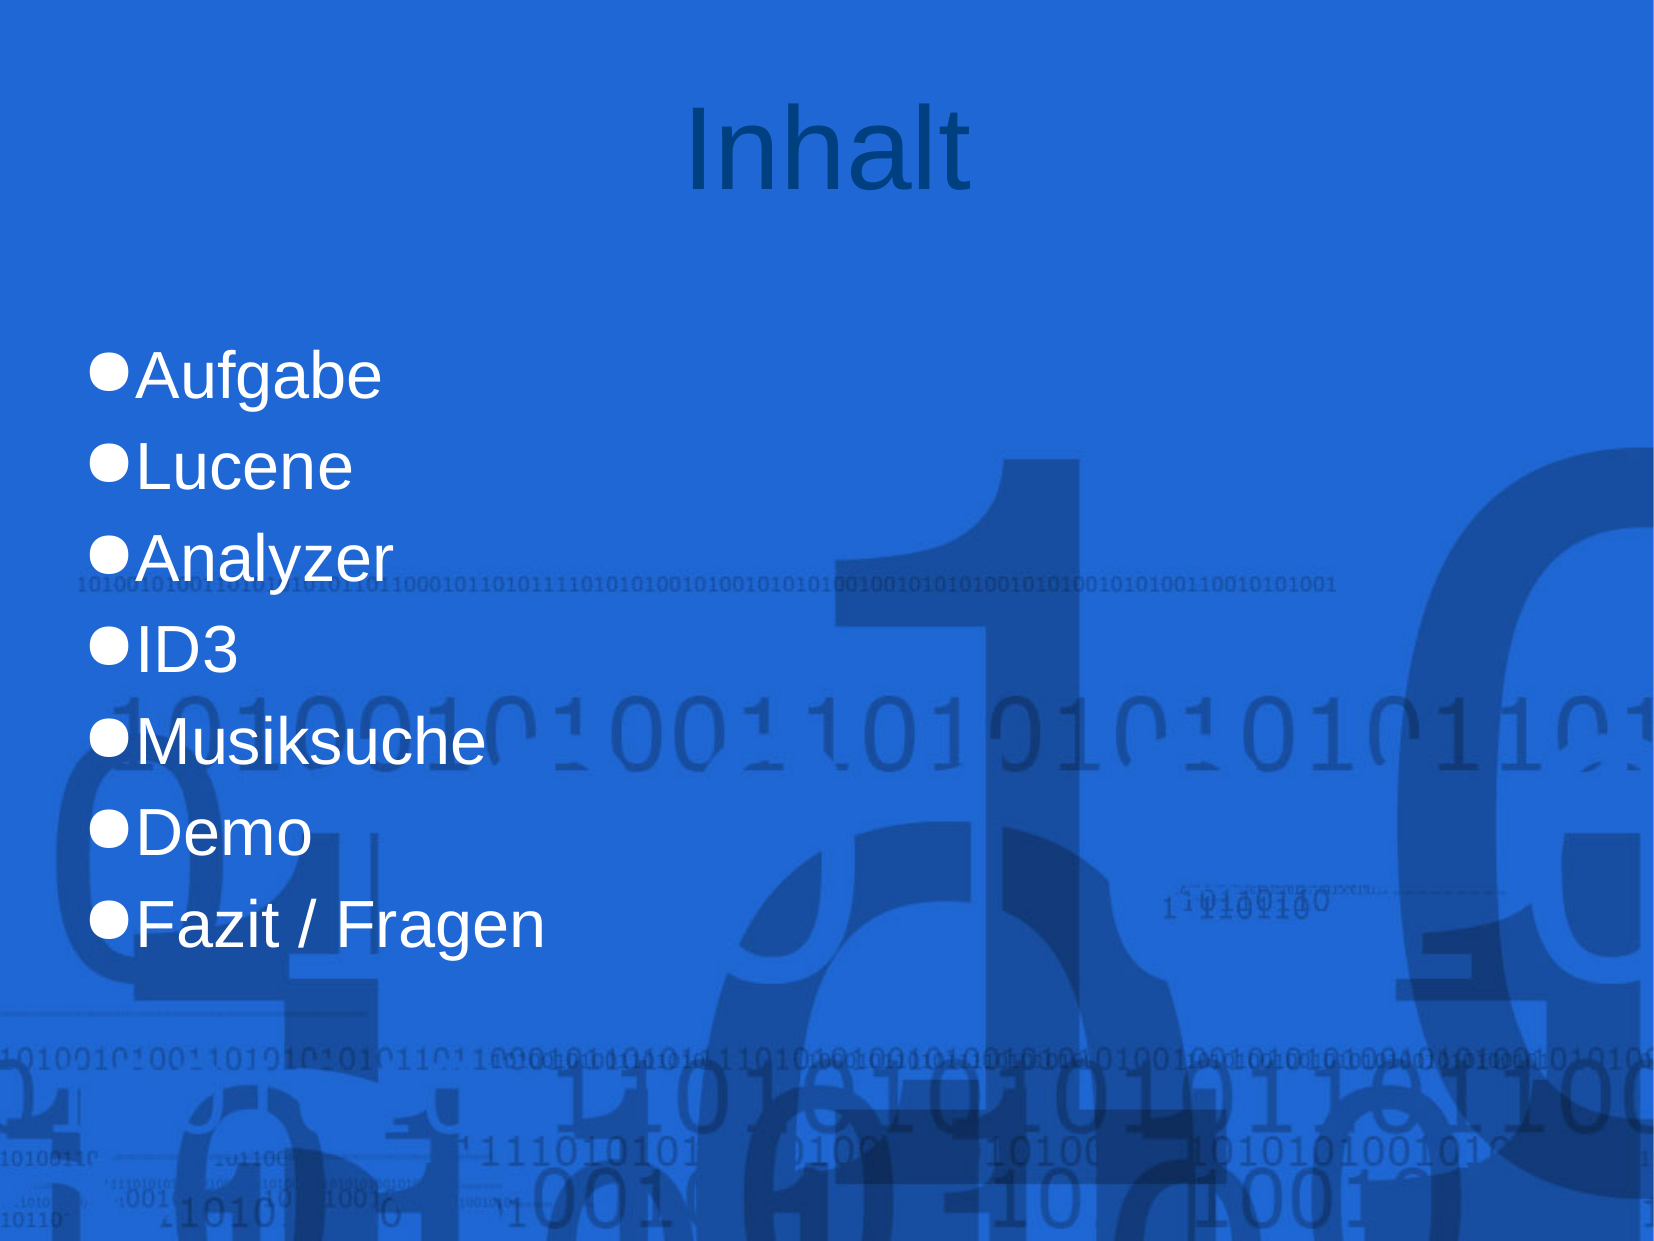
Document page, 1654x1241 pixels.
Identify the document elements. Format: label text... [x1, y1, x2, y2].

picture [0, 0, 1654, 1241]
subtitle Aufgabe Lucene Analyzer ID3 Musiksuche Demo Fazit / Fragen [82, 290, 1571, 1010]
title Inhalt [124, 15, 1530, 282]
